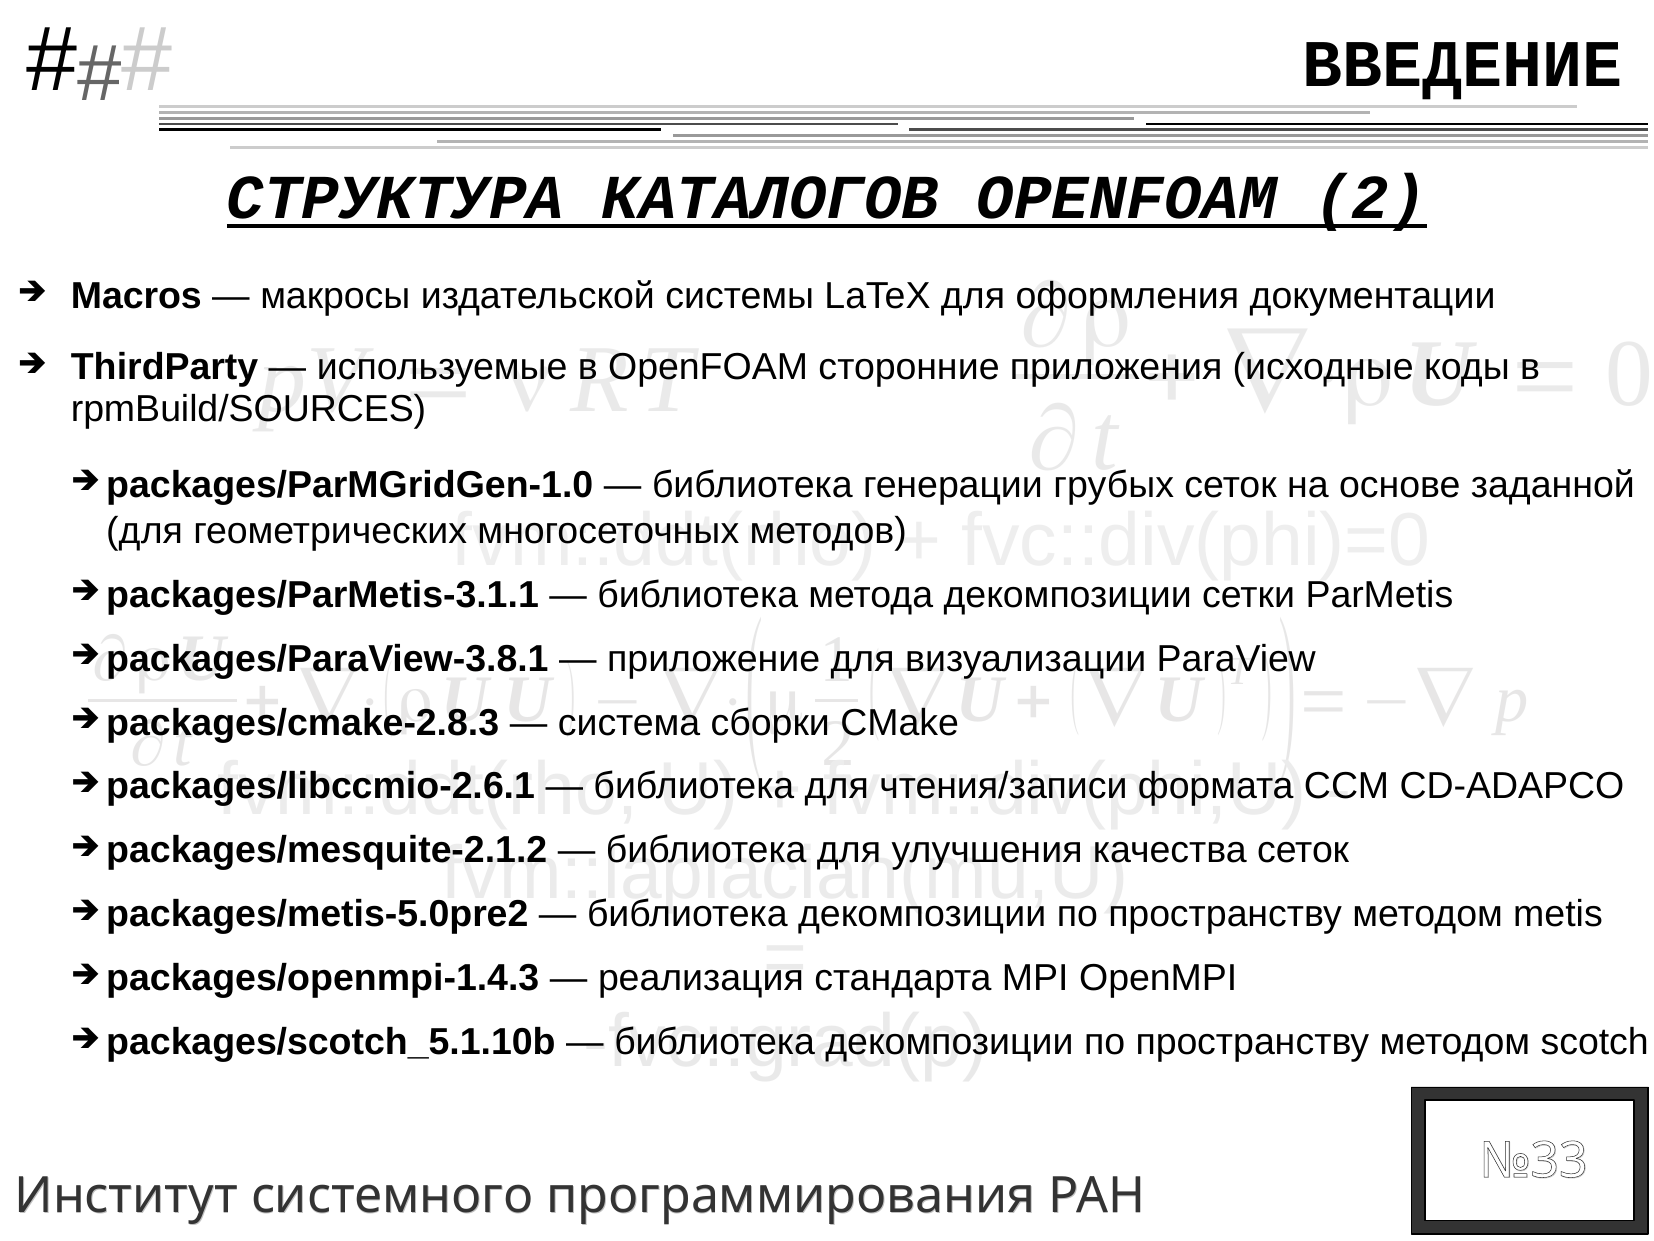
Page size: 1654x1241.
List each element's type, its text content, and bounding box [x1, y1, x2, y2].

title СТРУКТУРА КАТАЛОГОВ OPENFOAM (2) [0, 147, 1654, 257]
list Macros — макросы издательской системы LaTeX для оформления документации ThirdParty — используемые в OpenFOAM сторонние приложения (исходные коды в rpmBuild/SOURCES) packages/ParMGridGen-1.0 — библиотека генерации грубых сеток на основе заданной (для геометрических многосеточных методов) packages/ParMetis-3.1.1 — библиотека метода декомпозиции сетки ParMetis packages/ParaView-3.8.1 — приложение для визуализации ParaView packages/cmake-2.8.3 — система сборки CMake packages/libccmio-2.6.1 — библиотека для чтения/записи формата CCM CD-ADAPCO packages/mesquite-2.1.2 — библиотека для улучшения качества сеток packages/metis-5.0pre2 — библиотека декомпозиции по пространству методом metis packages/openmpi-1.4.3 — реализация стандарта MPI OpenMPI packages/scotch_5.1.10b — библиотека декомпозиции по пространству методом scotch [0, 274, 1654, 1093]
